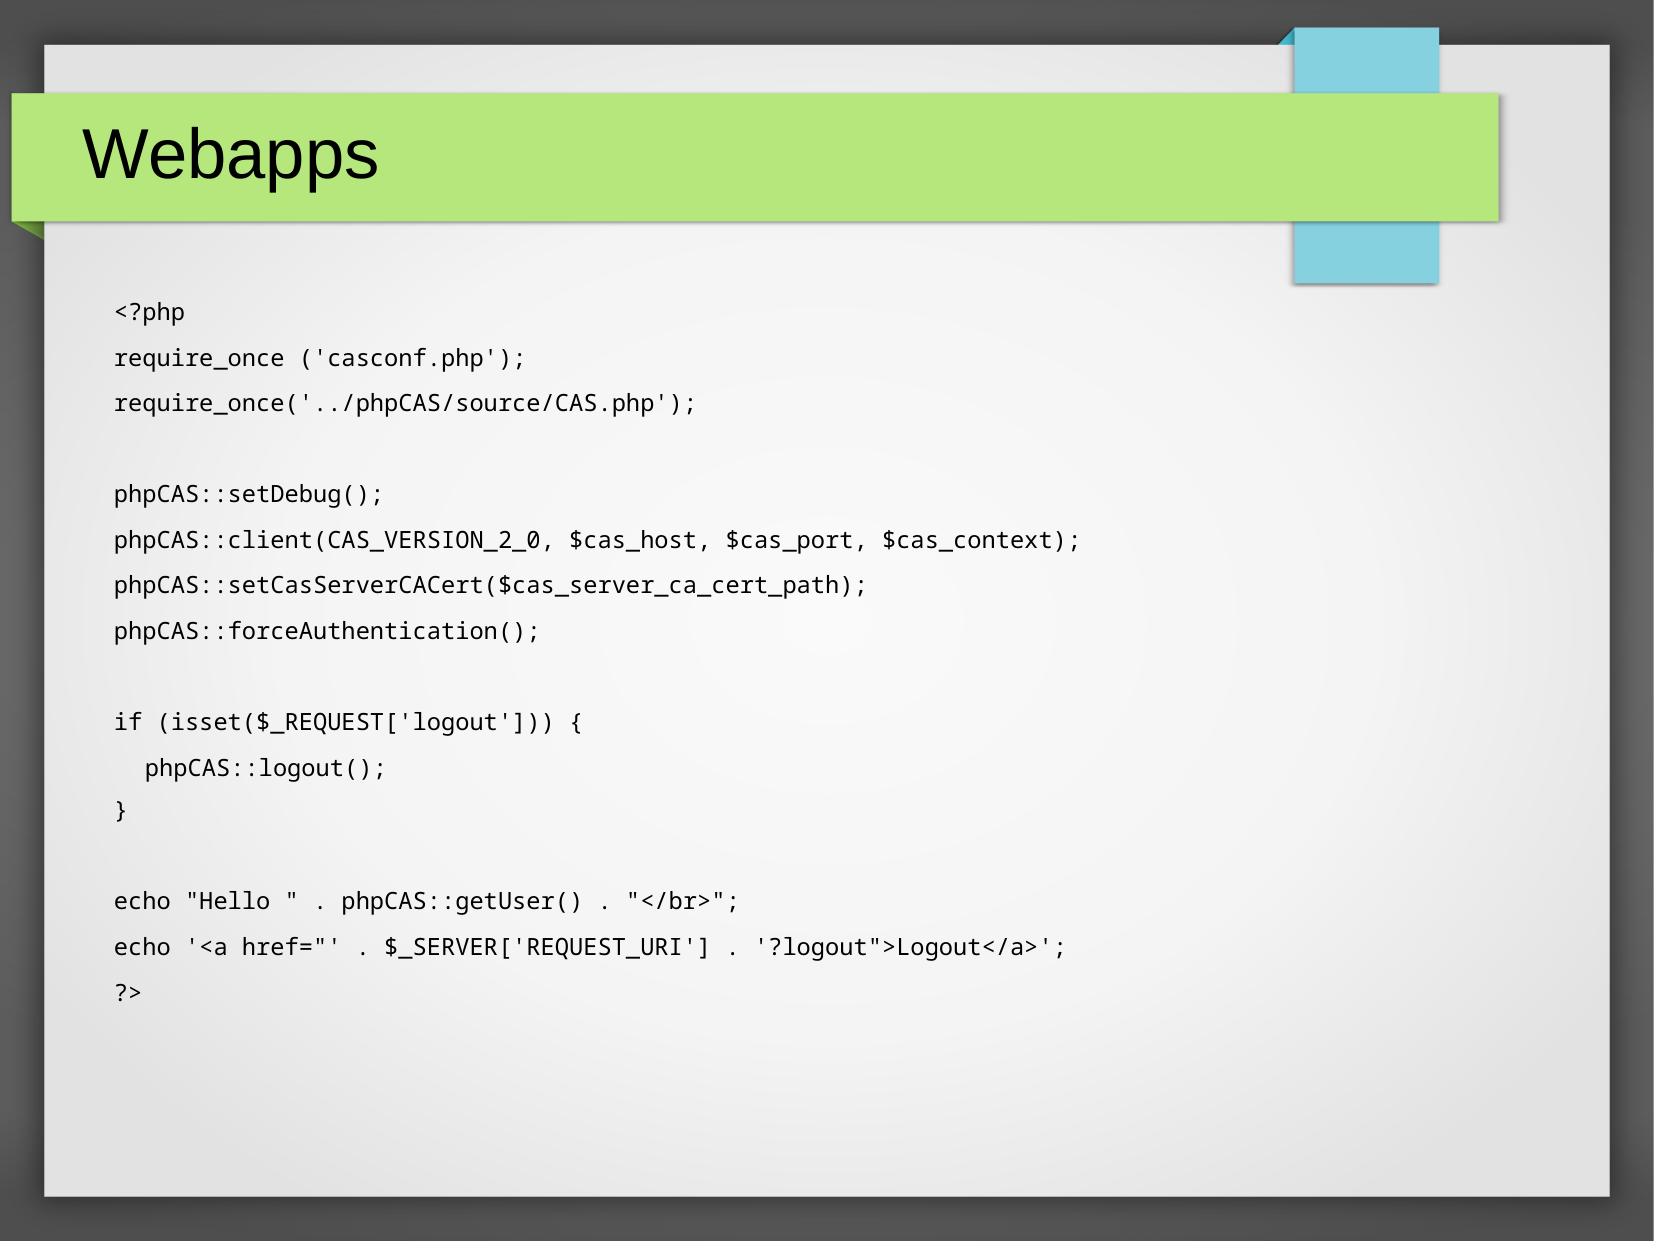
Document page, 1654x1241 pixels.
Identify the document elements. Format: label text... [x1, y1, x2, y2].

picture [0, 0, 1654, 1241]
list <?php require_once ('casconf.php'); require_once('../phpCAS/source/CAS.php'); phpCAS::setDebug(); phpCAS::client(CAS_VERSION_2_0, $cas_host, $cas_port, $cas_context); phpCAS::setCasServerCACert($cas_server_ca_cert_path); phpCAS::forceAuthentication(); if (isset($_REQUEST['logout'])) { phpCAS::logout(); } echo "Hello " . phpCAS::getUser() . "</br>"; echo '<a href="' . $_SERVER['REQUEST_URI'] . '?logout">Logout</a>'; ?> [82, 295, 1571, 1015]
title Webapps [82, 94, 1264, 213]
